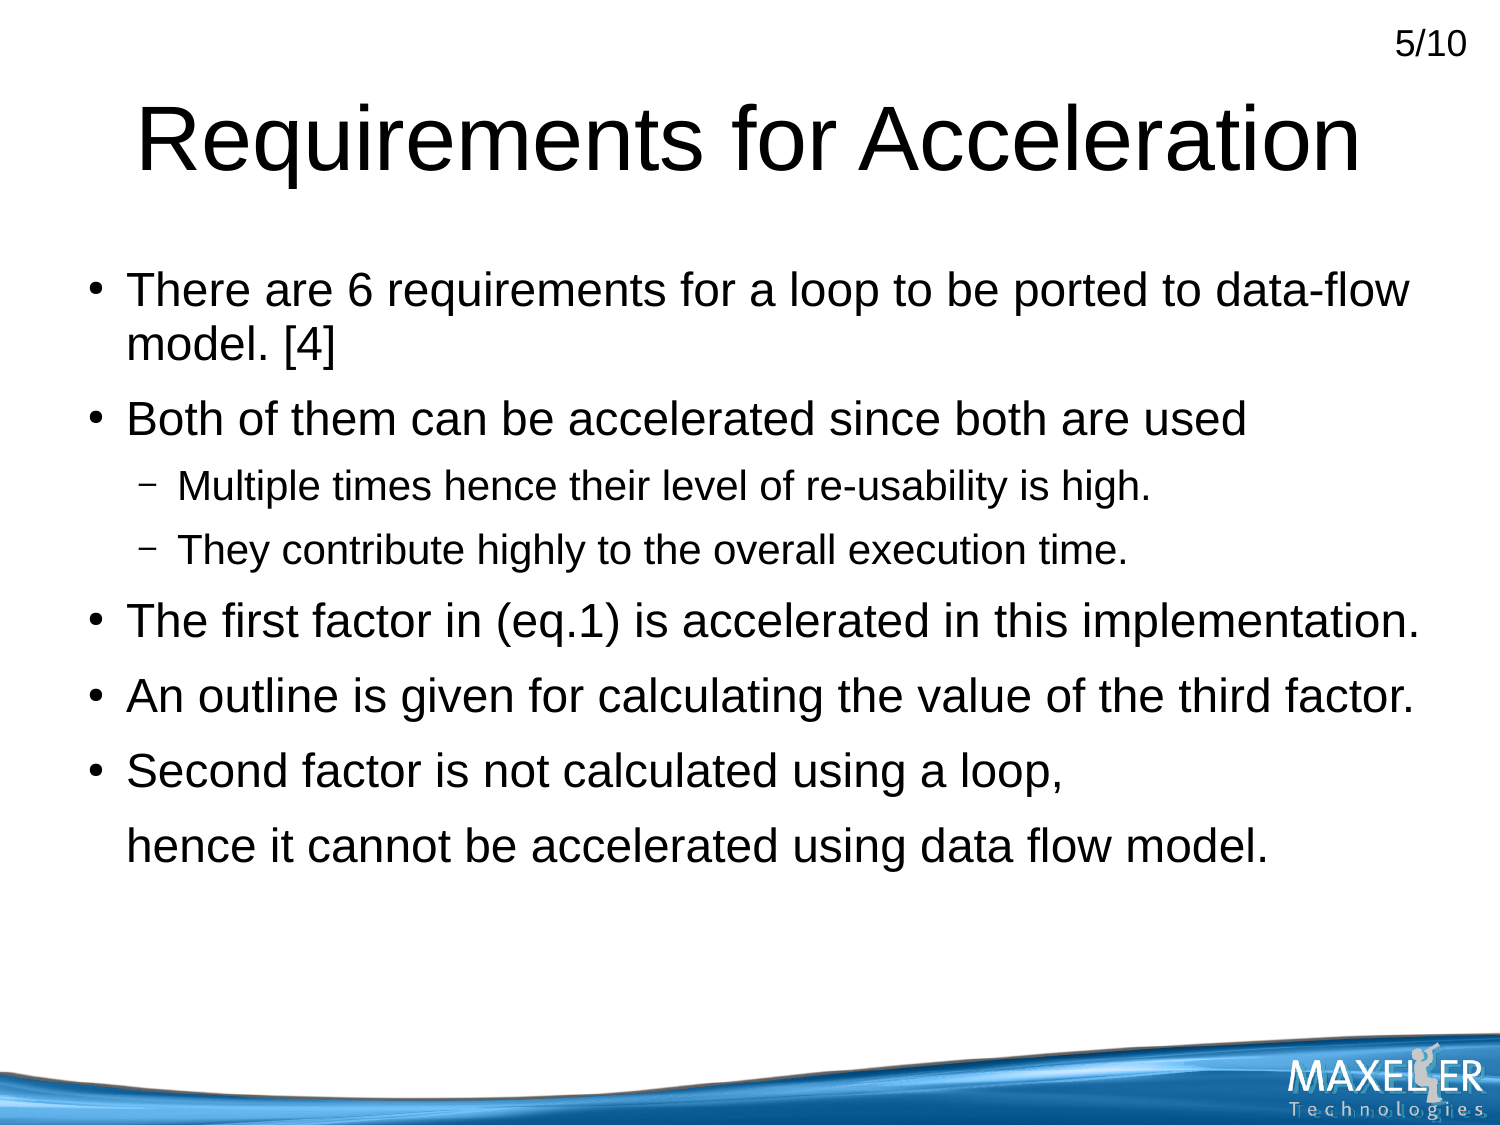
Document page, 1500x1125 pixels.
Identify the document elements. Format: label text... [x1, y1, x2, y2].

list There are 6 requirements for a loop to be ported to data-flow model. [4] Both of them can be accelerated since both are used Multiple times hence their level of re-usability is high. They contribute highly to the overall execution time. The first factor in (eq.1) is accelerated in this implementation. An outline is given for calculating the value of the third factor. Second factor is not calculated using a loop, hence it cannot be accelerated using data flow model. [75, 263, 1425, 916]
picture [0, 1023, 1500, 1125]
text_box 5/10 [1380, 15, 1486, 72]
title Requirements for Acceleration [75, 44, 1425, 233]
